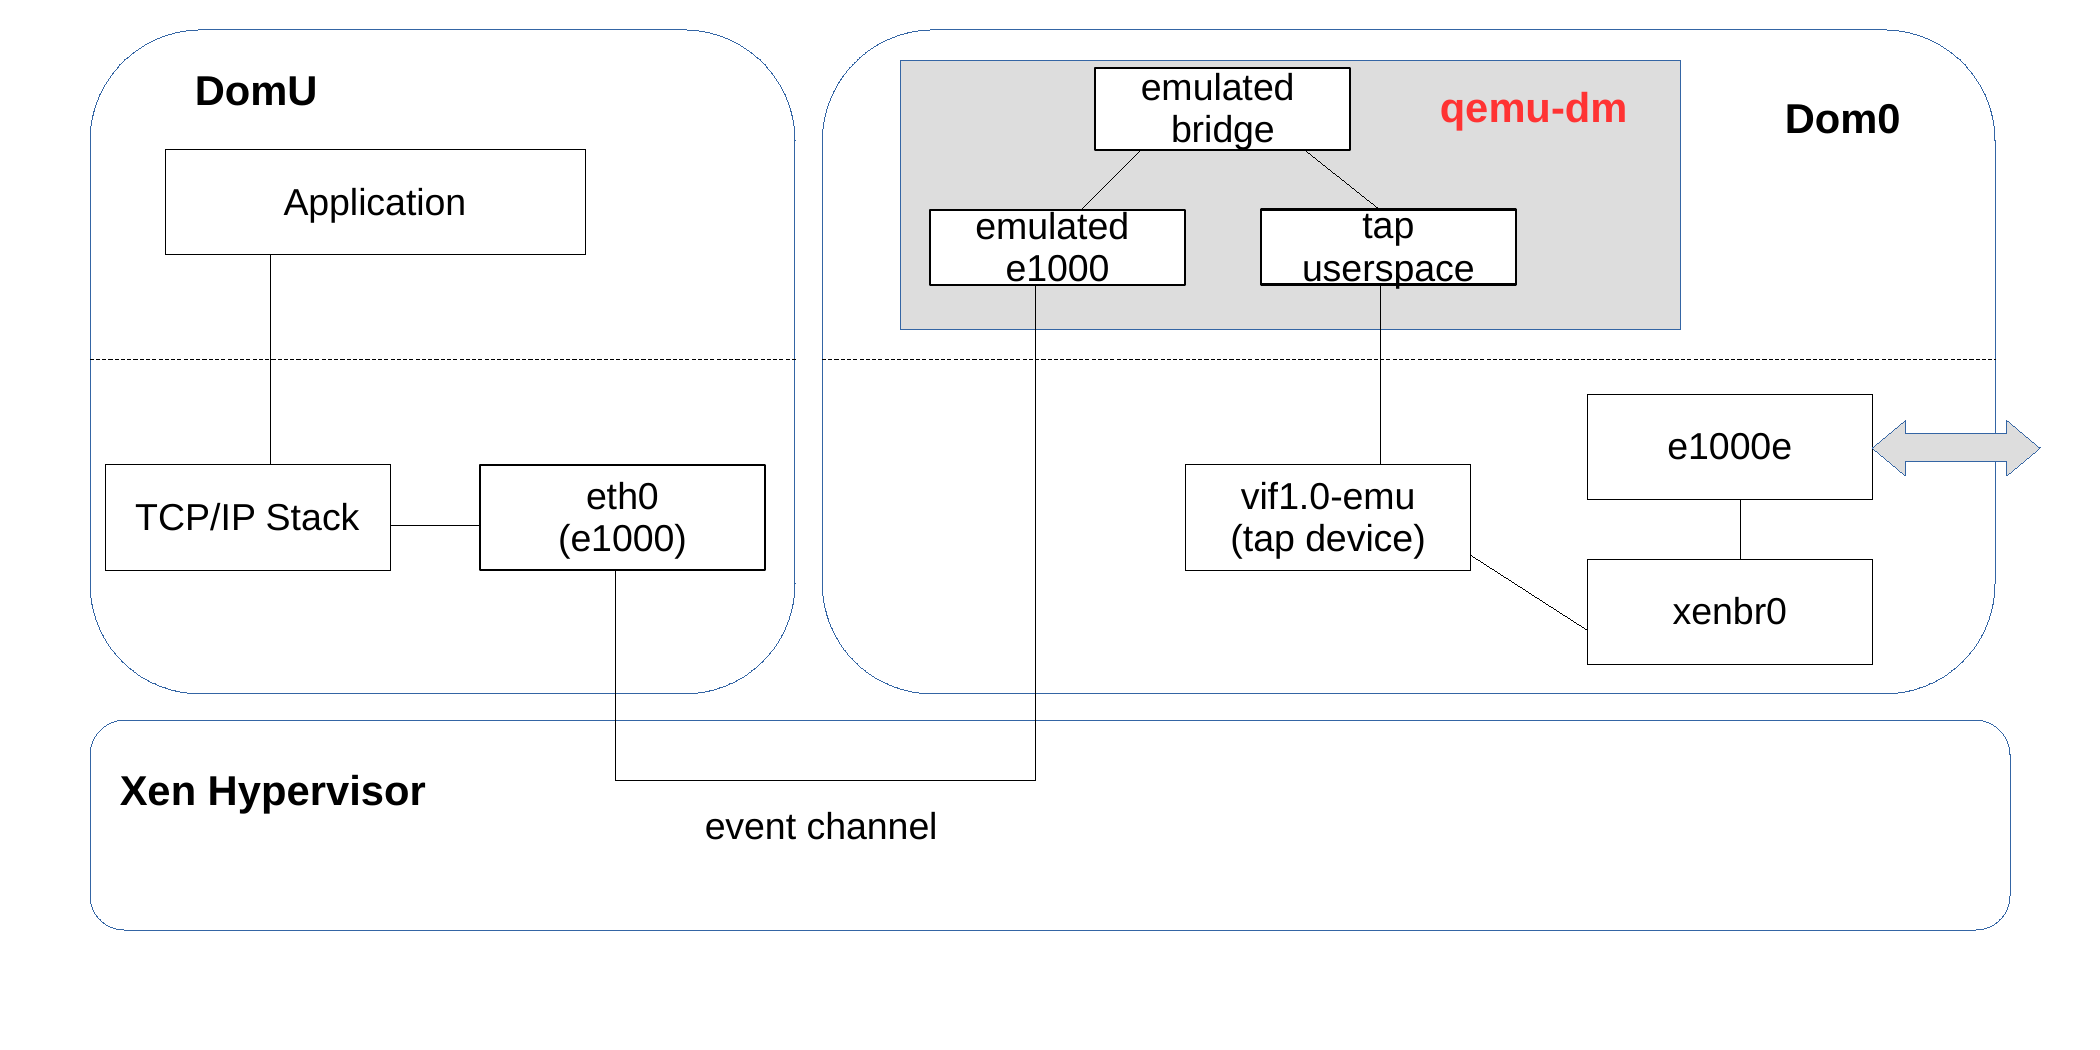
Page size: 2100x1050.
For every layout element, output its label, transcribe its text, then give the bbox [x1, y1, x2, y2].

text_box tap userspace [1260, 209, 1516, 285]
text_box qemu-dm [1425, 76, 1658, 185]
text_box Xen Hypervisor [105, 760, 541, 916]
text_box emulated bridge [1095, 67, 1351, 150]
text_box [616, 720, 1035, 780]
text_box Application [165, 149, 586, 255]
text_box Dom0 [1770, 88, 1936, 150]
text_box TCP/IP Stack [105, 464, 391, 571]
text_box eth0 (e1000) [480, 464, 766, 571]
text_box DomU [180, 60, 346, 122]
text_box vif1.0-emu (tap device) [1185, 464, 1471, 571]
text_box e1000e [1587, 394, 1873, 500]
text_box [90, 720, 2011, 931]
text_box [822, 29, 2041, 694]
text_box event channel [690, 798, 953, 856]
text_box [90, 29, 796, 694]
text_box xenbr0 [1587, 559, 1873, 665]
text_box emulated e1000 [930, 210, 1186, 286]
